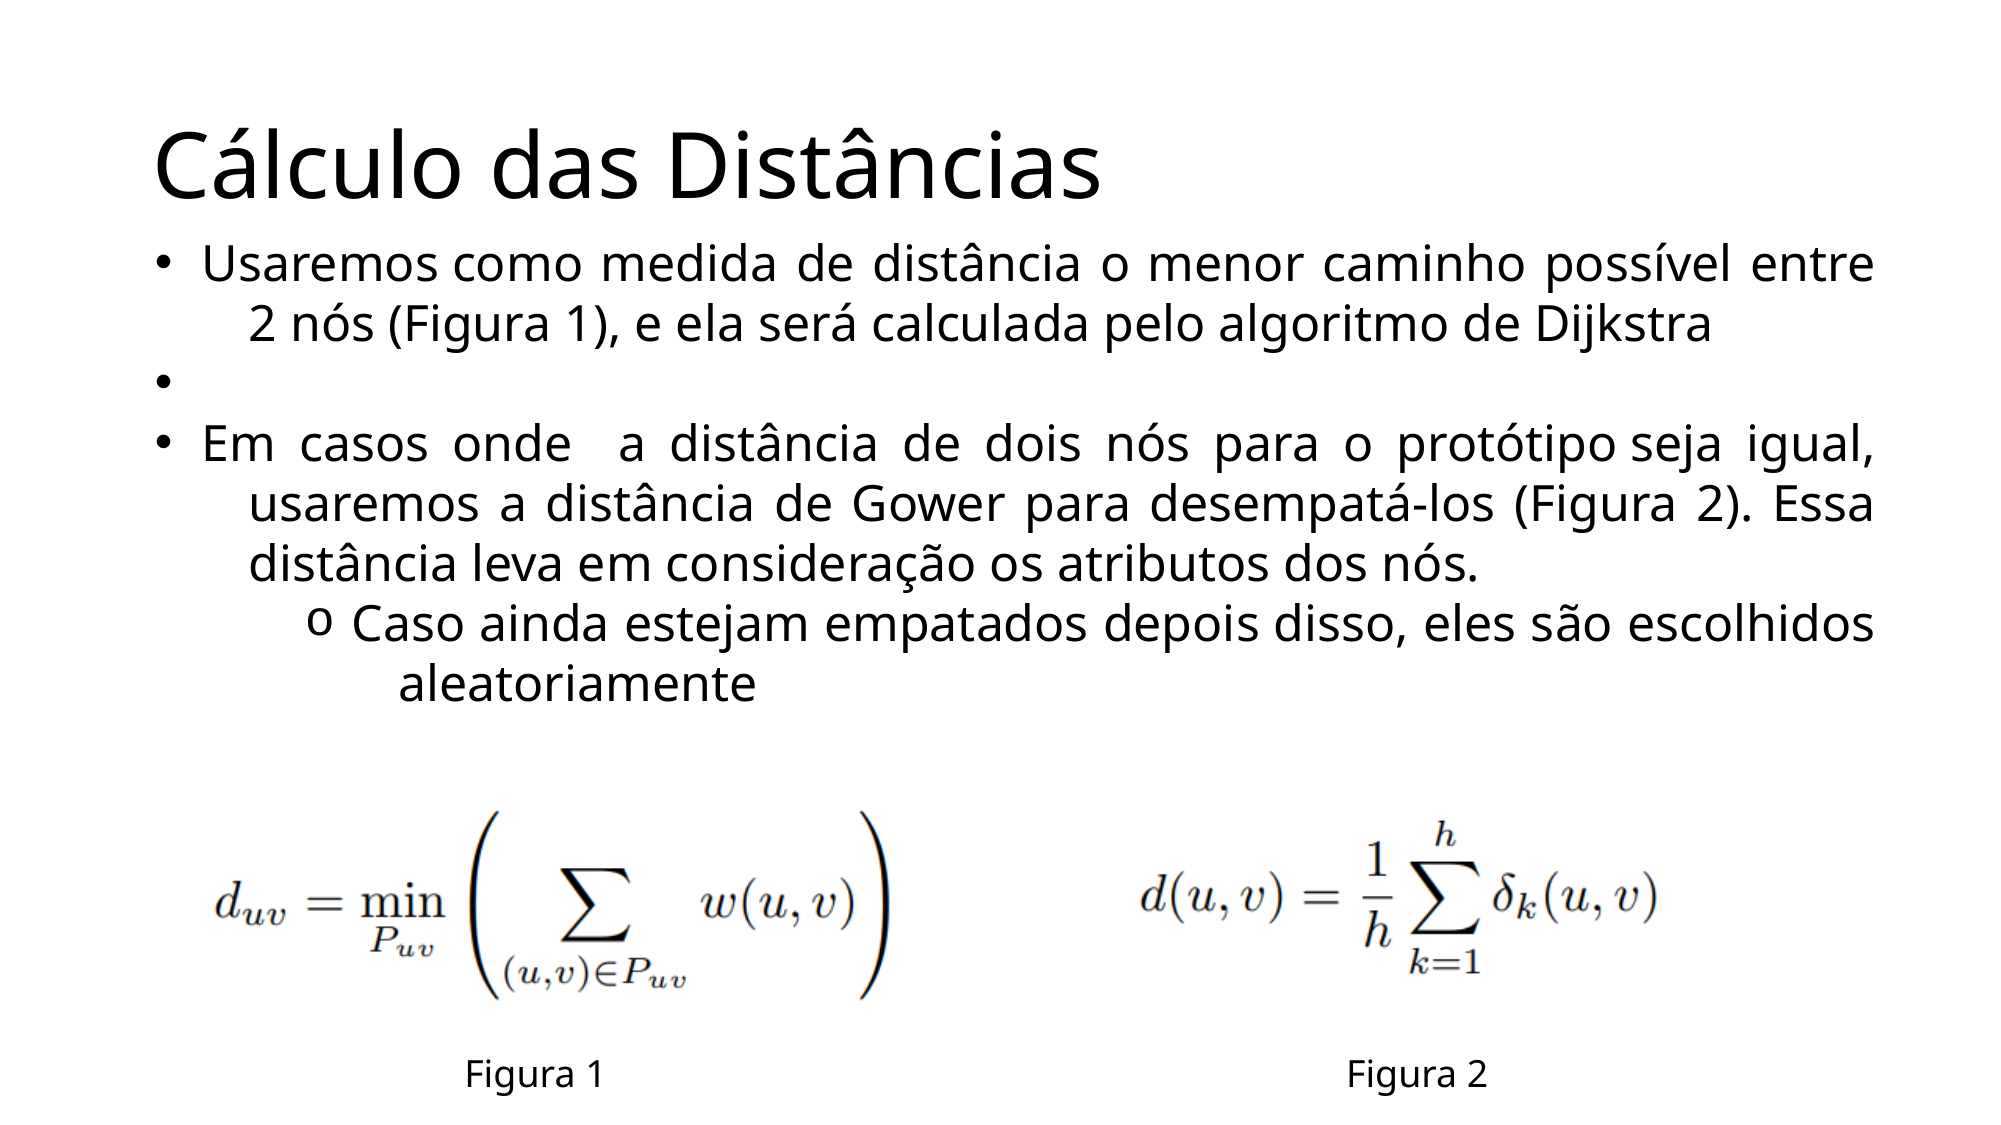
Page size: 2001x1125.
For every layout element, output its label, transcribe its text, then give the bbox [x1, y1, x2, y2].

text_box Figura 2 [1015, 1042, 1820, 1104]
title Cálculo das Distâncias [137, 59, 1863, 278]
picture [137, 780, 941, 1032]
text_box Figura 1 [133, 1042, 938, 1104]
text_box Usaremos como medida de distância o menor caminho possível entre 2 nós (Figura 1), e ela será calculada pelo algoritmo de Dijkstra Em casos onde a distância de dois nós para o protótipo seja igual, usaremos a distância de Gower para desempatá-los (Figura 2). Essa distância leva em consideração os atributos dos nós. Caso ainda estejam empatados depois disso, eles são escolhidos aleatoriamente [139, 224, 1892, 770]
picture [1089, 810, 1693, 1002]
